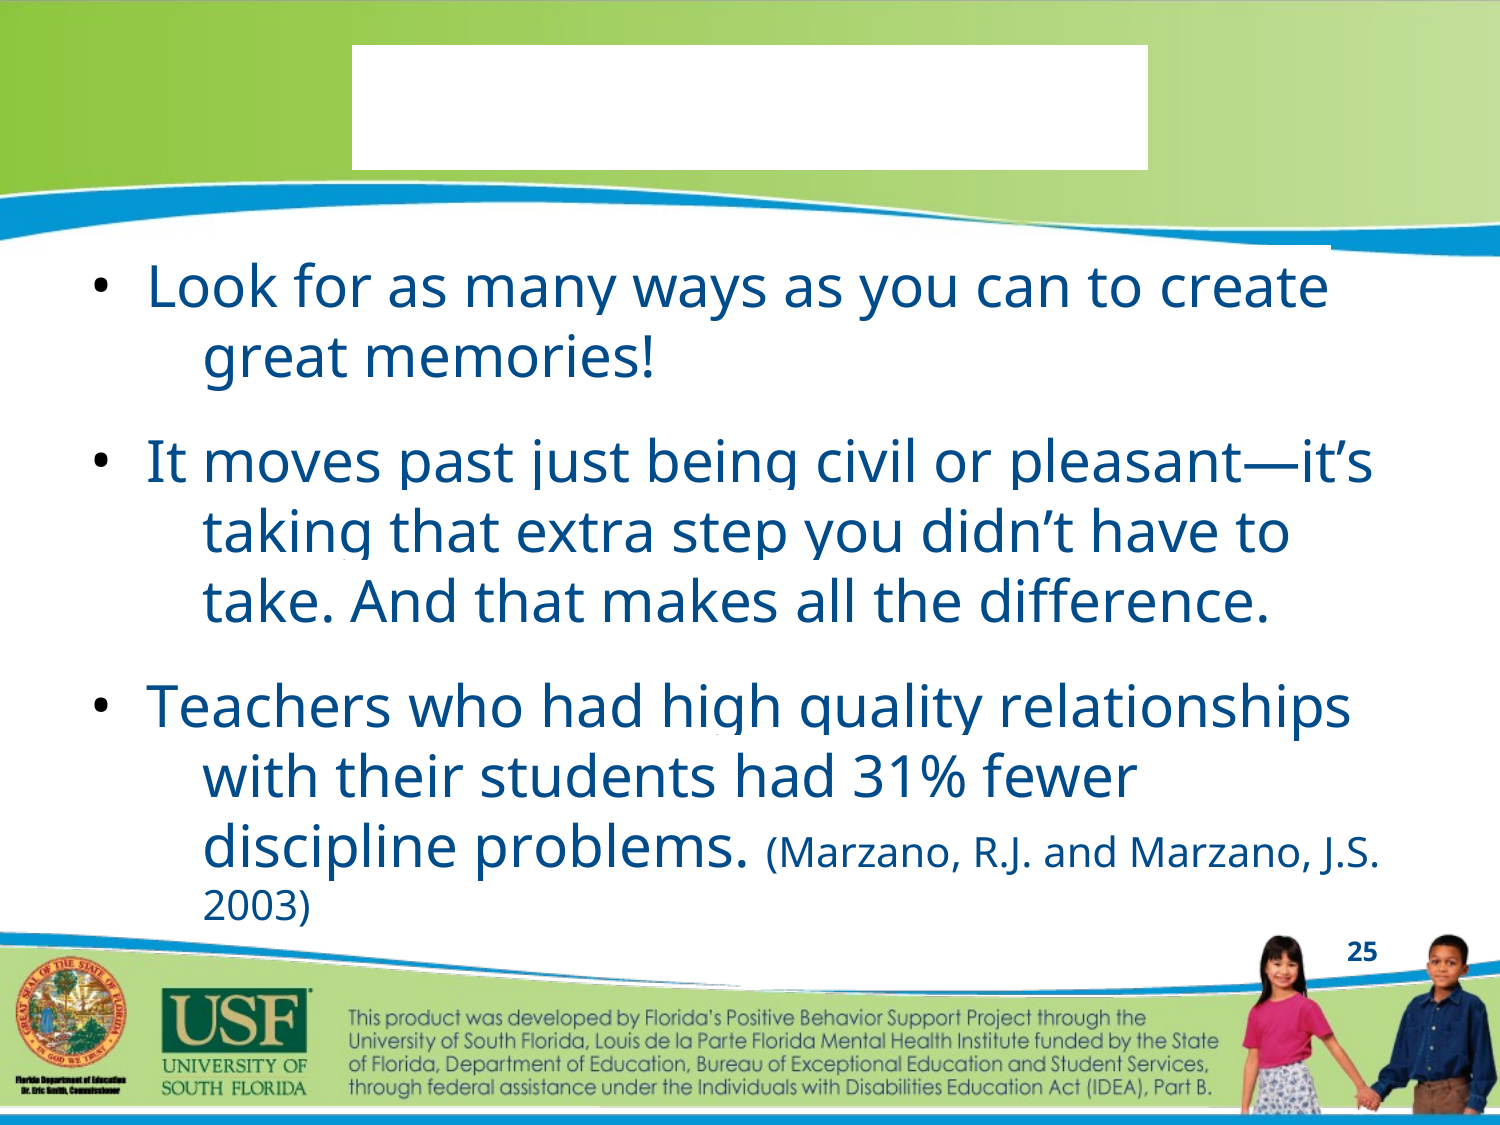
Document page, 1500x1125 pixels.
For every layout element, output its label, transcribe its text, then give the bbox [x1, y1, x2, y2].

picture [0, 928, 1500, 1116]
picture [0, 928, 75, 935]
picture [1426, 254, 1500, 258]
picture [0, 0, 1500, 258]
title MAKE THEIR DAY! [75, 24, 1426, 188]
list Look for as many ways as you can to create great memories! It moves past just being civil or pleasant—it’s taking that extra step you didn’t have to take. And that makes all the difference. Teachers who had high quality relationships with their students had 31% fewer discipline problems. (Marzano, R.J. and Marzano, J.S. 2003) [75, 241, 1426, 976]
